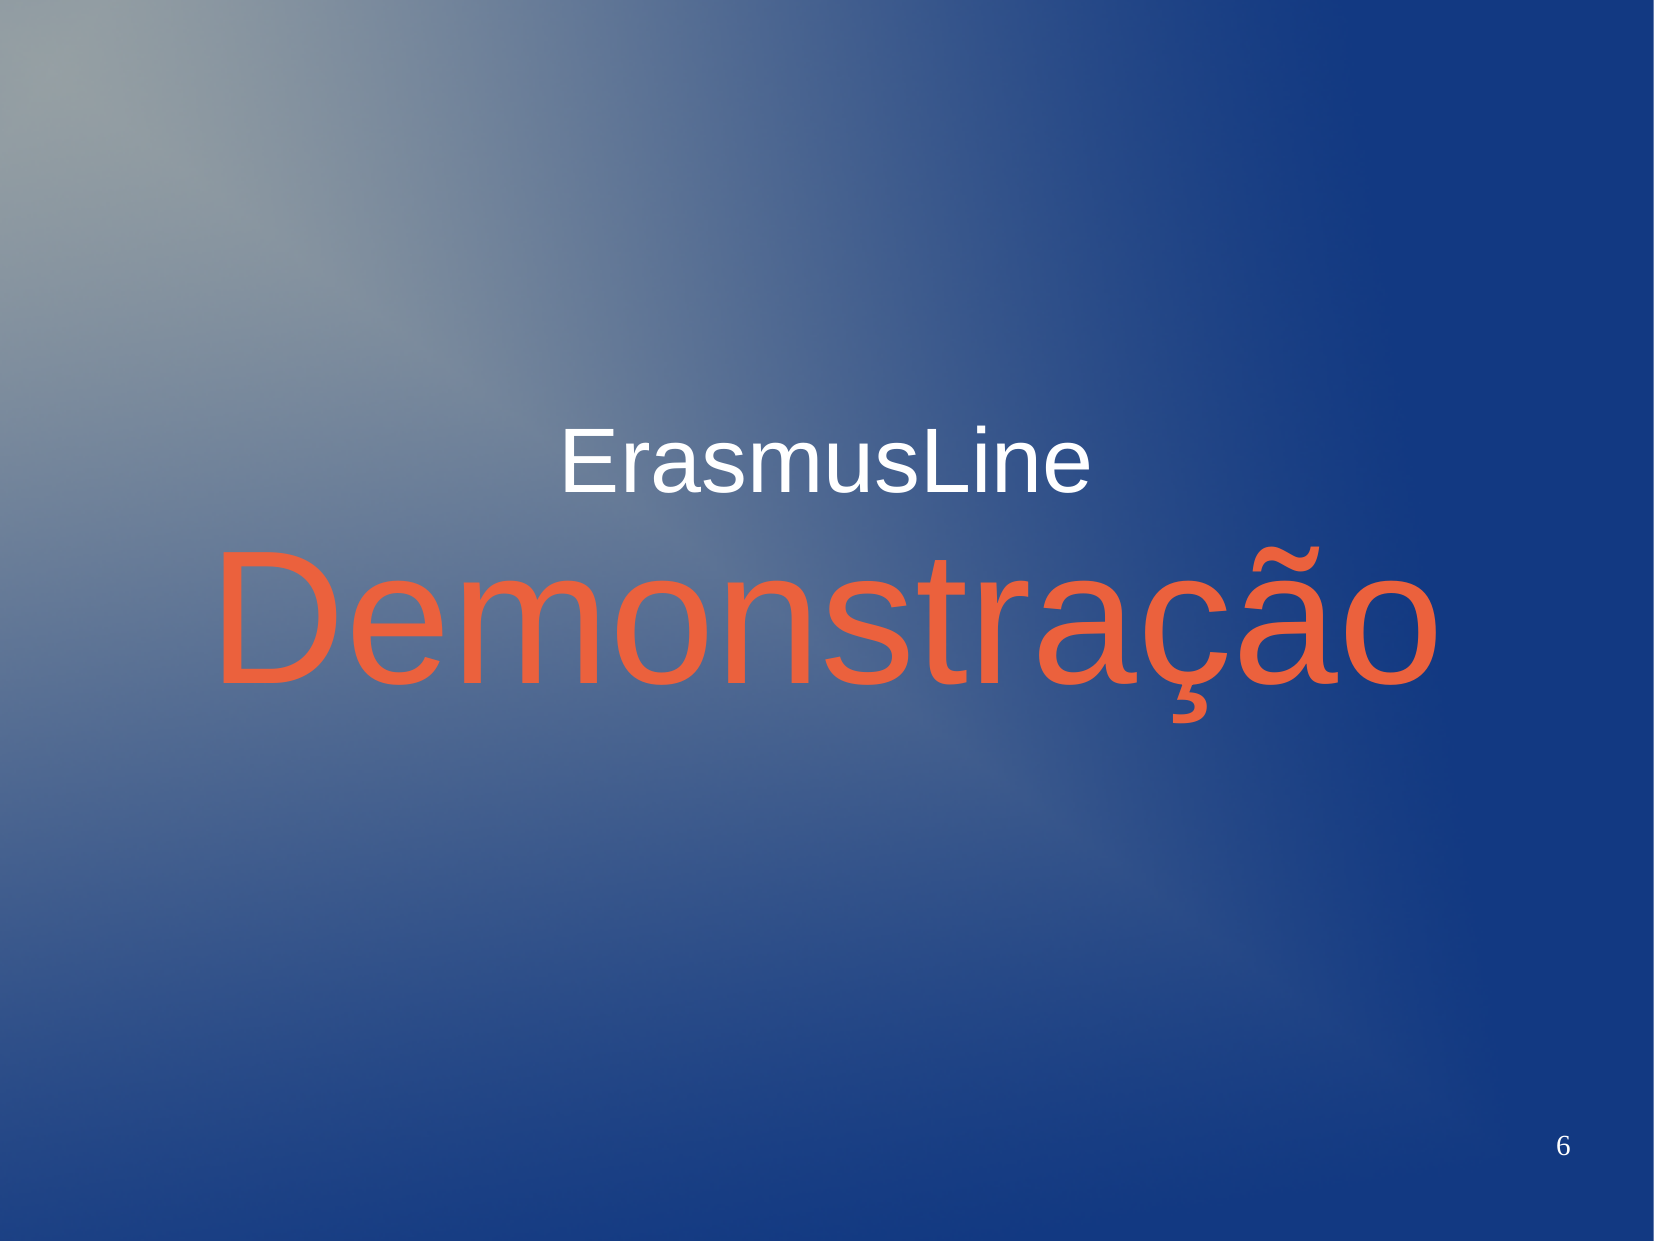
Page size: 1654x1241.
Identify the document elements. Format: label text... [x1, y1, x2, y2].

title ErasmusLine Demonstração [82, 409, 1571, 725]
picture [0, 0, 1654, 1241]
